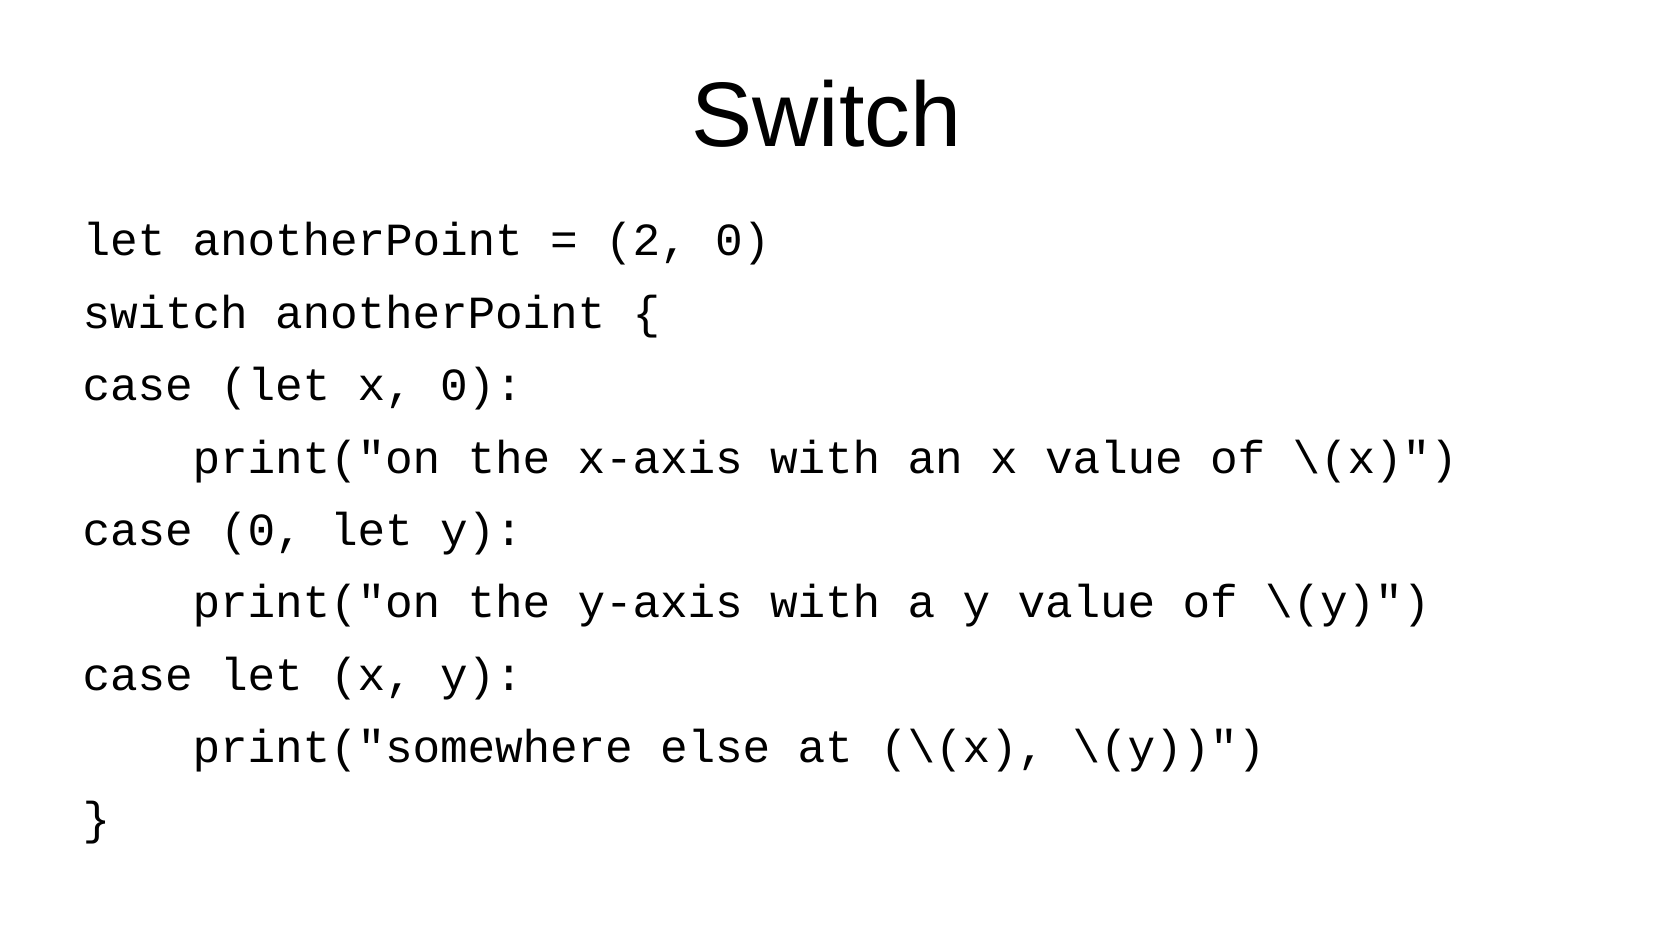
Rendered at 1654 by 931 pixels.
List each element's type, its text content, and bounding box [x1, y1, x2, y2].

title Switch [82, 37, 1571, 193]
list let anotherPoint = (2, 0) switch anotherPoint { case (let x, 0): print("on the x-axis with an x value of \(x)") case (0, let y): print("on the y-axis with a y value of \(y)") case let (x, y): print("somewhere else at (\(x), \(y))") } [82, 217, 1571, 863]
